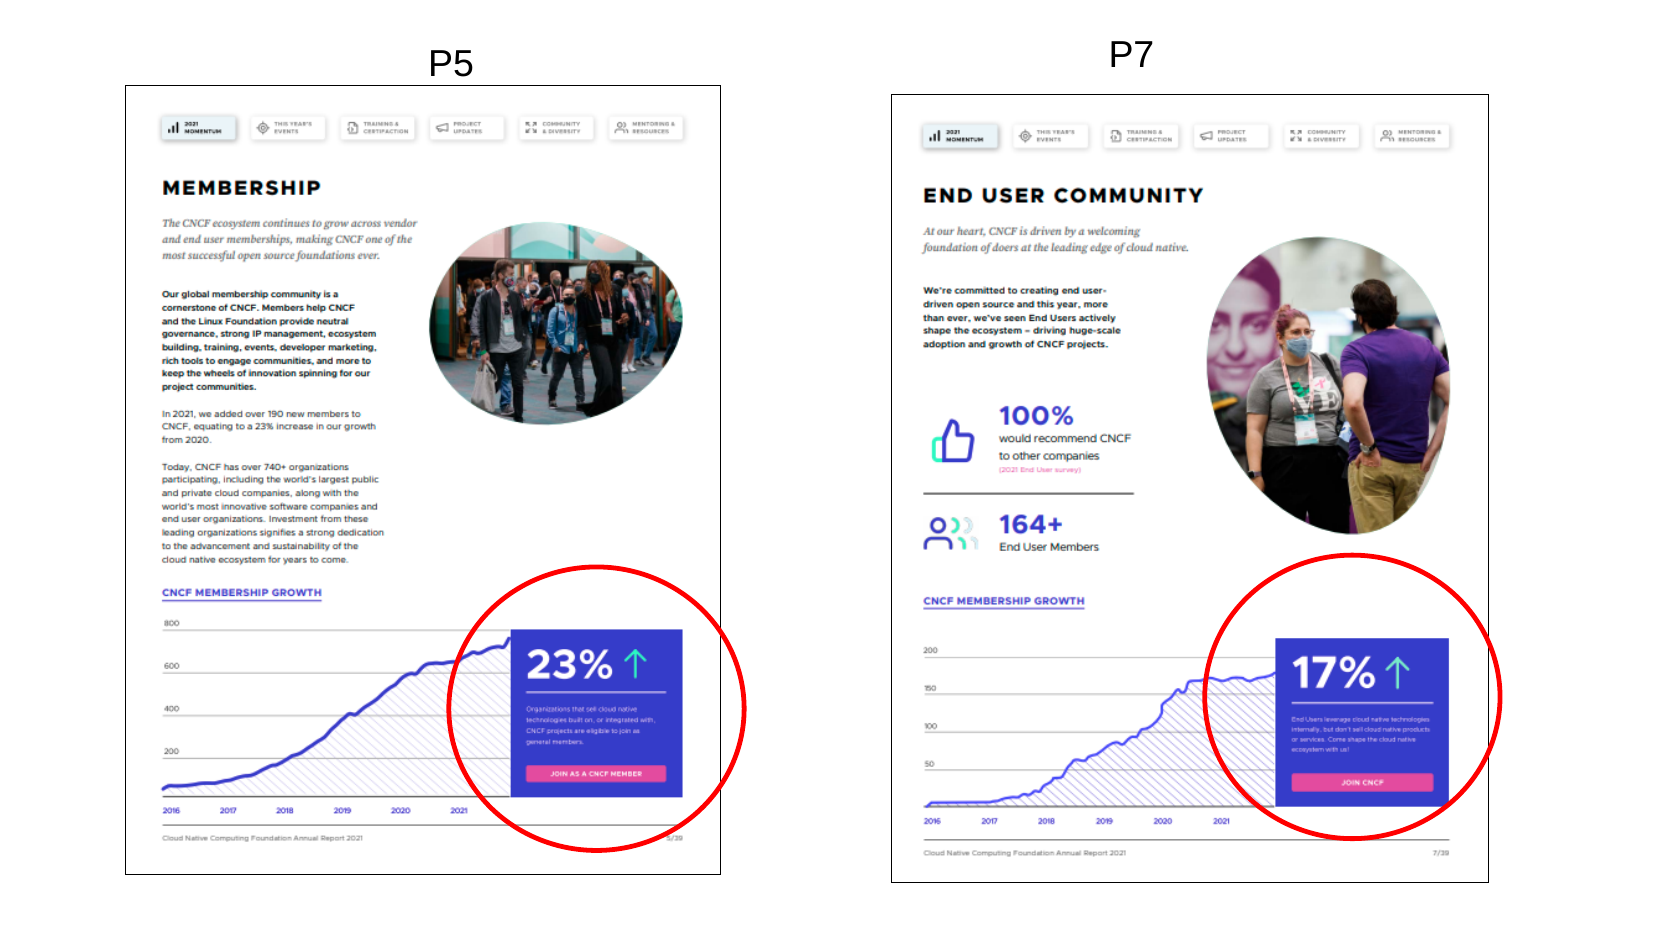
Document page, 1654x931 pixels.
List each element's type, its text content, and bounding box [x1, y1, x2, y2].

text_box P5 [413, 35, 489, 128]
picture [452, 570, 721, 848]
picture [891, 94, 1489, 883]
text_box P7 [1093, 25, 1170, 83]
picture [125, 85, 721, 875]
picture [1208, 558, 1489, 836]
